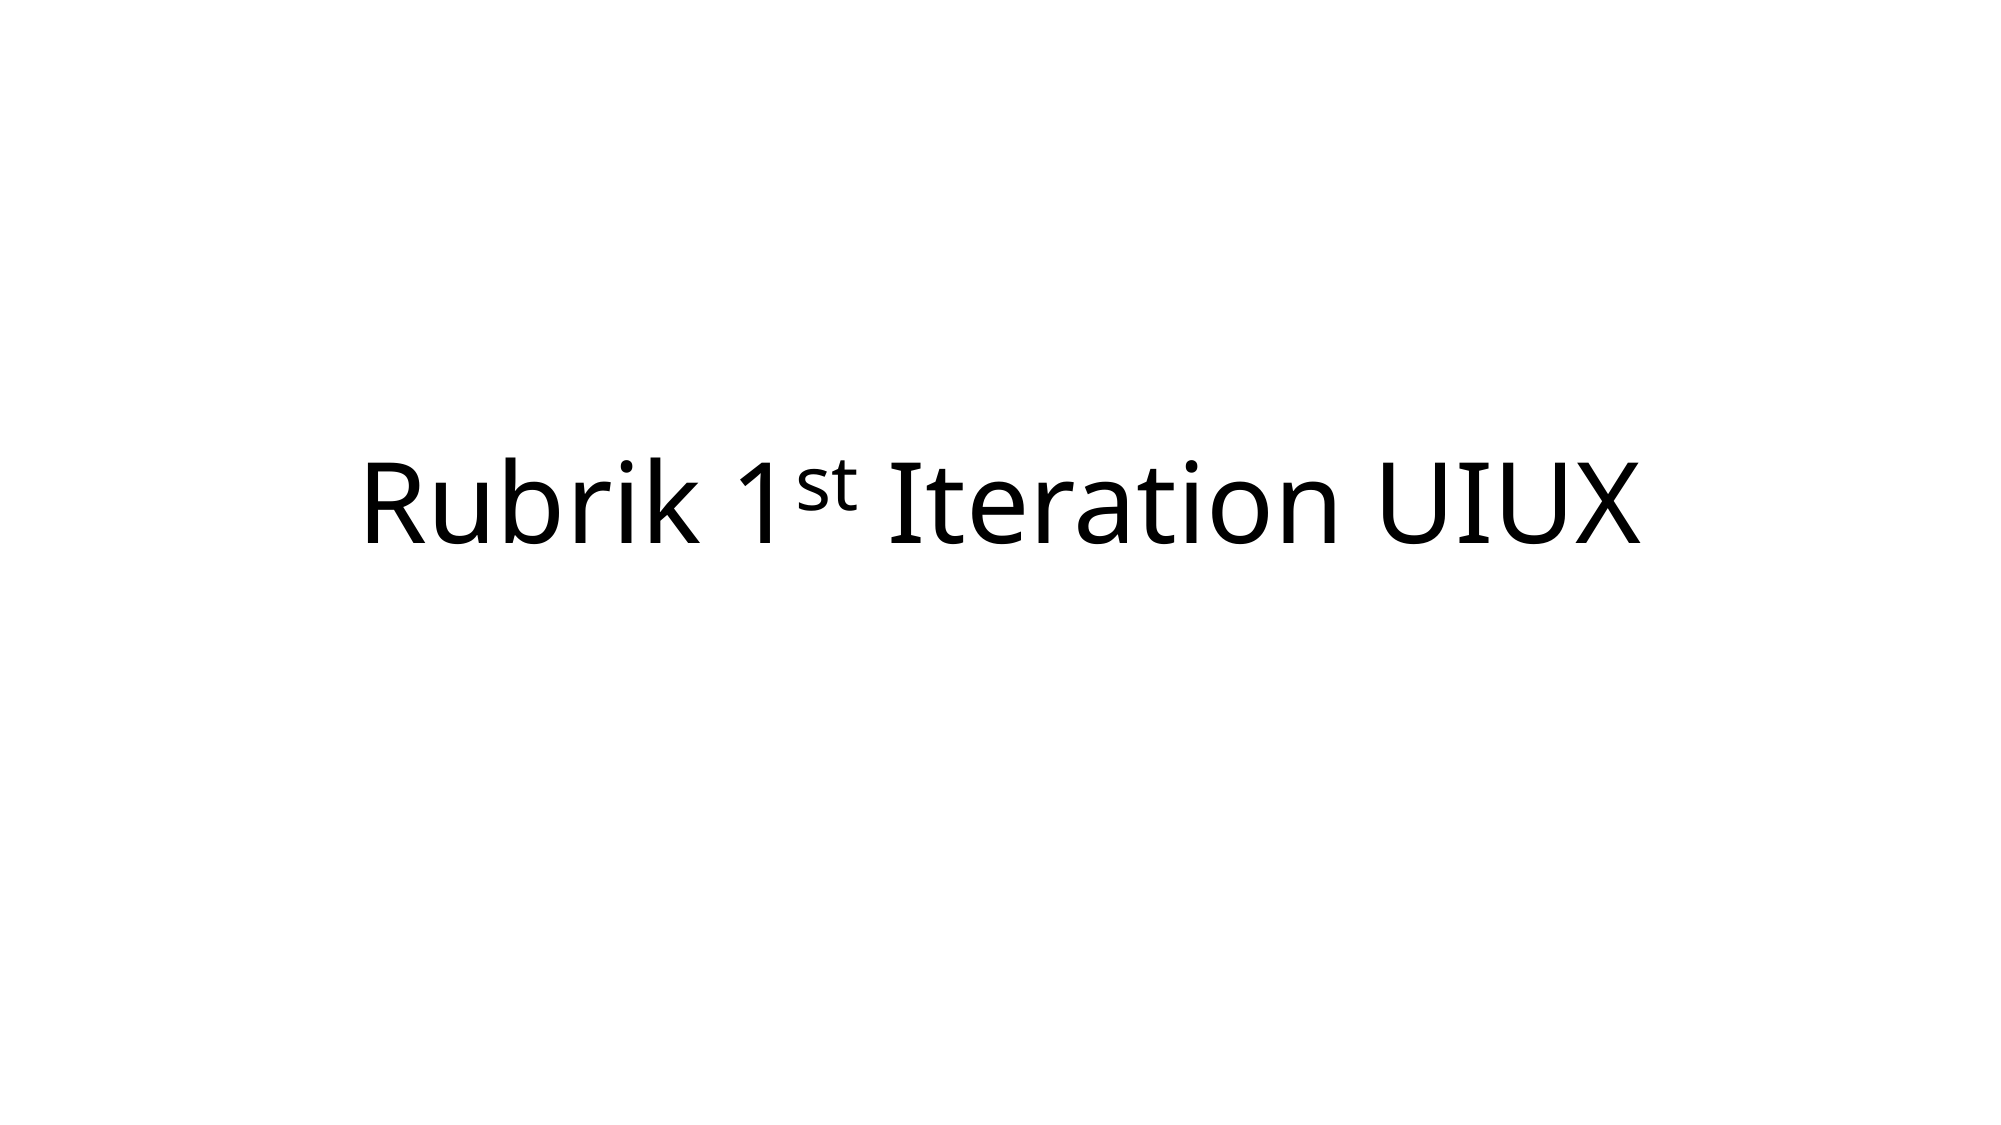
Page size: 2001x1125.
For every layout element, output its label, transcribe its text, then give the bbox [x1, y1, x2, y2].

title Rubrik 1st Iteration UIUX [249, 438, 1750, 576]
